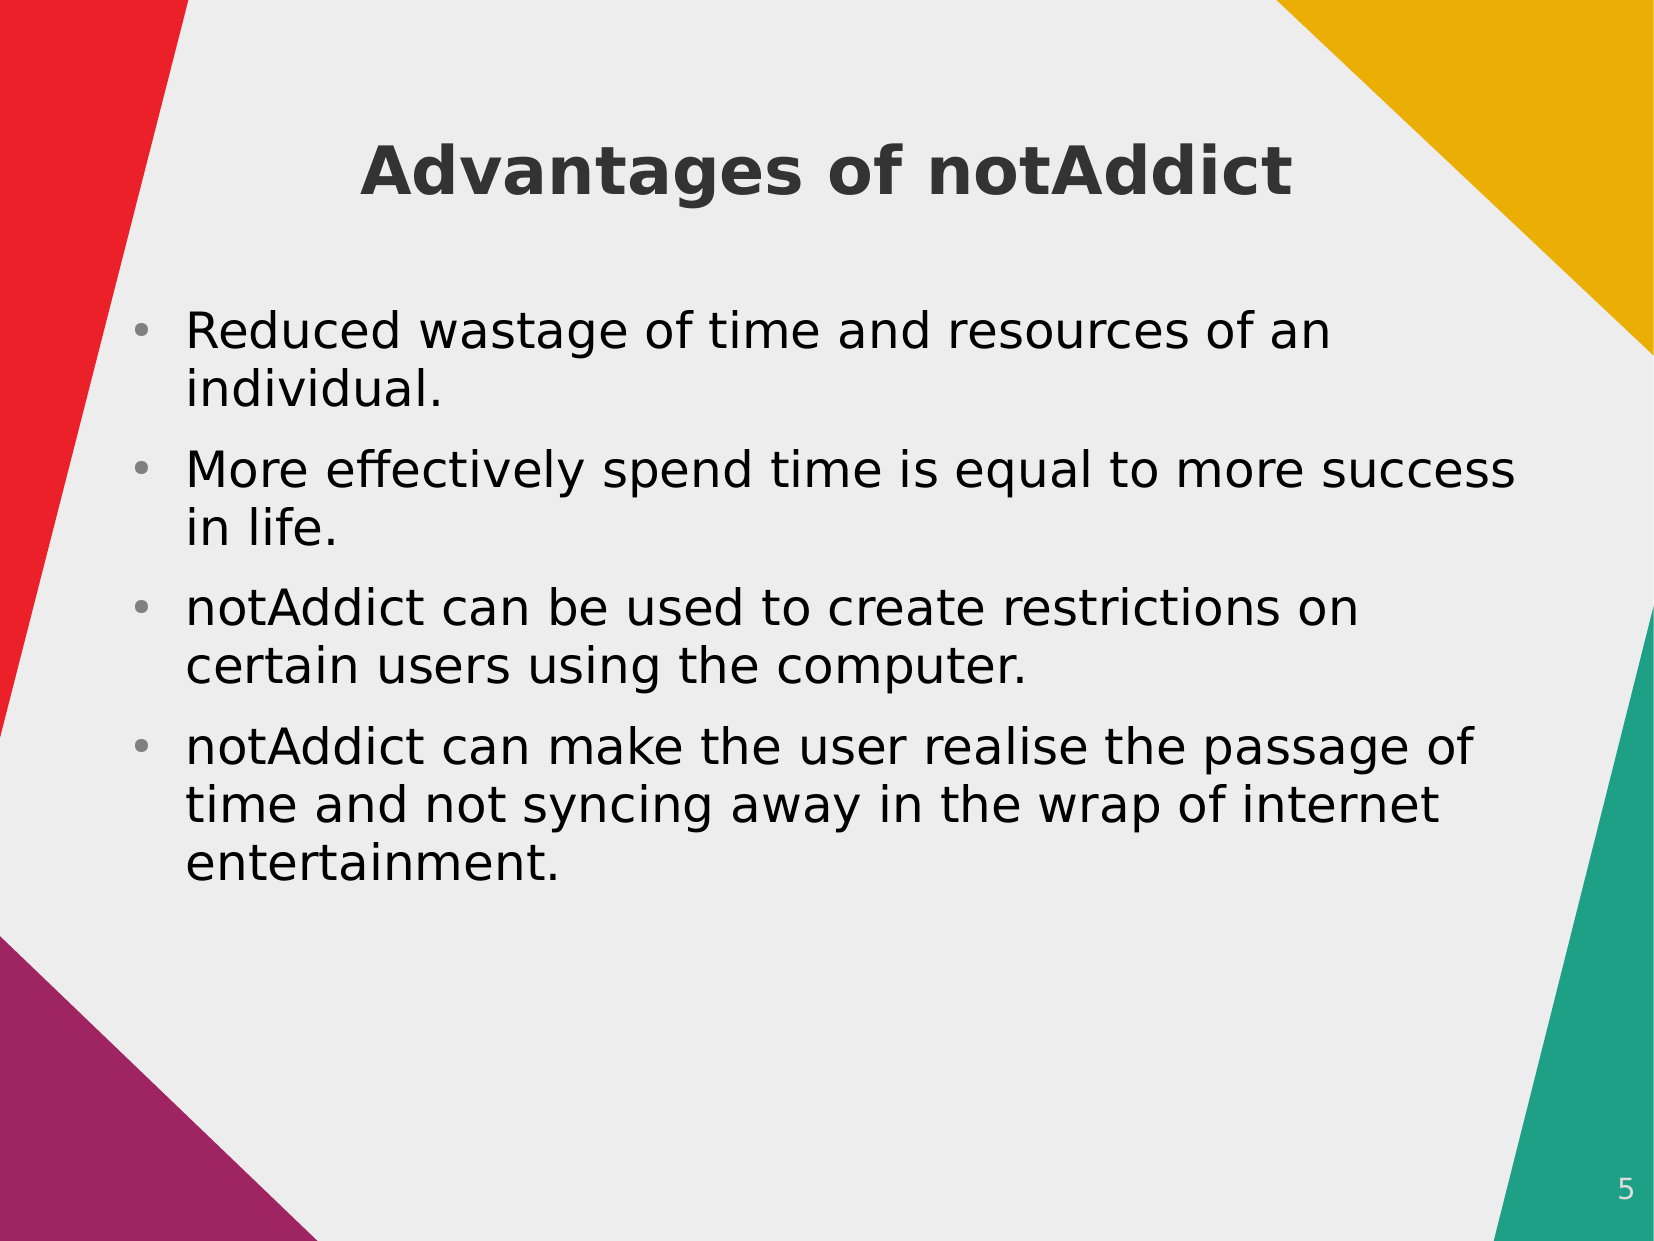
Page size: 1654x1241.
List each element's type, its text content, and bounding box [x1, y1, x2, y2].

list Reduced wastage of time and resources of an individual. More effectively spend time is equal to more success in life. notAddict can be used to create restrictions on certain users using the computer. notAddict can make the user realise the passage of time and not syncing away in the wrap of internet entertainment. [114, 302, 1539, 1033]
title Advantages of notAddict [114, 73, 1539, 271]
